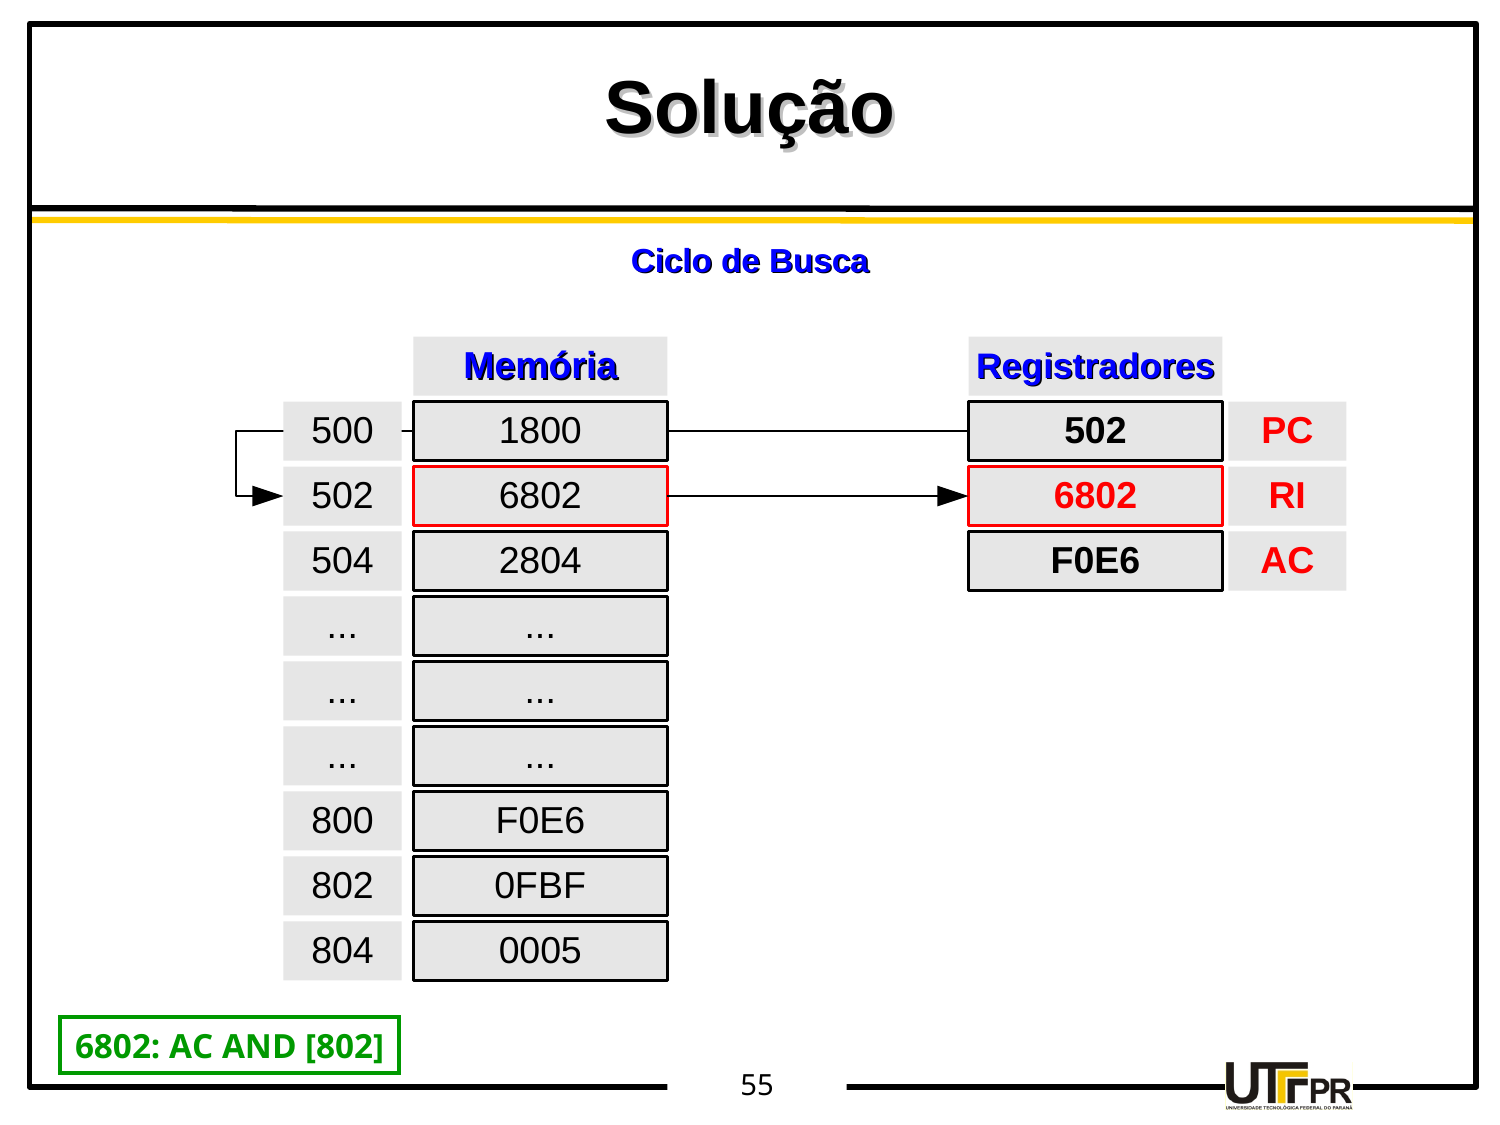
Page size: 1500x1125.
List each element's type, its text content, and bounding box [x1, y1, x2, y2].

text_box 800 [283, 791, 402, 851]
text_box ... [283, 661, 402, 721]
text_box F0E6 [413, 791, 668, 851]
text_box AC [1228, 531, 1347, 591]
text_box Memória [413, 336, 668, 396]
text_box 804 [283, 921, 402, 981]
text_box 504 [283, 531, 402, 591]
text_box ... [413, 726, 668, 786]
text_box Ciclo de Busca [616, 231, 884, 287]
text_box Registradores [968, 336, 1223, 396]
text_box ... [283, 596, 402, 656]
text_box 1800 [413, 401, 668, 461]
text_box ... [413, 661, 668, 721]
text_box 6802 [413, 466, 668, 526]
text_box ... [283, 726, 402, 786]
text_box 0005 [413, 921, 668, 981]
text_box 6802: AC AND [802] [60, 1017, 400, 1073]
text_box PC [1228, 401, 1347, 461]
text_box 802 [283, 856, 402, 916]
text_box ... [413, 596, 668, 656]
picture [1225, 1062, 1353, 1110]
text_box 0FBF [413, 856, 668, 916]
title Solução [41, 65, 1459, 159]
text_box 500 [283, 401, 402, 461]
text_box F0E6 [968, 531, 1223, 591]
text_box 2804 [413, 531, 668, 591]
text_box 502 [968, 401, 1223, 461]
text_box 502 [283, 466, 402, 526]
text_box RI [1228, 466, 1347, 526]
text_box 6802 [968, 466, 1223, 526]
